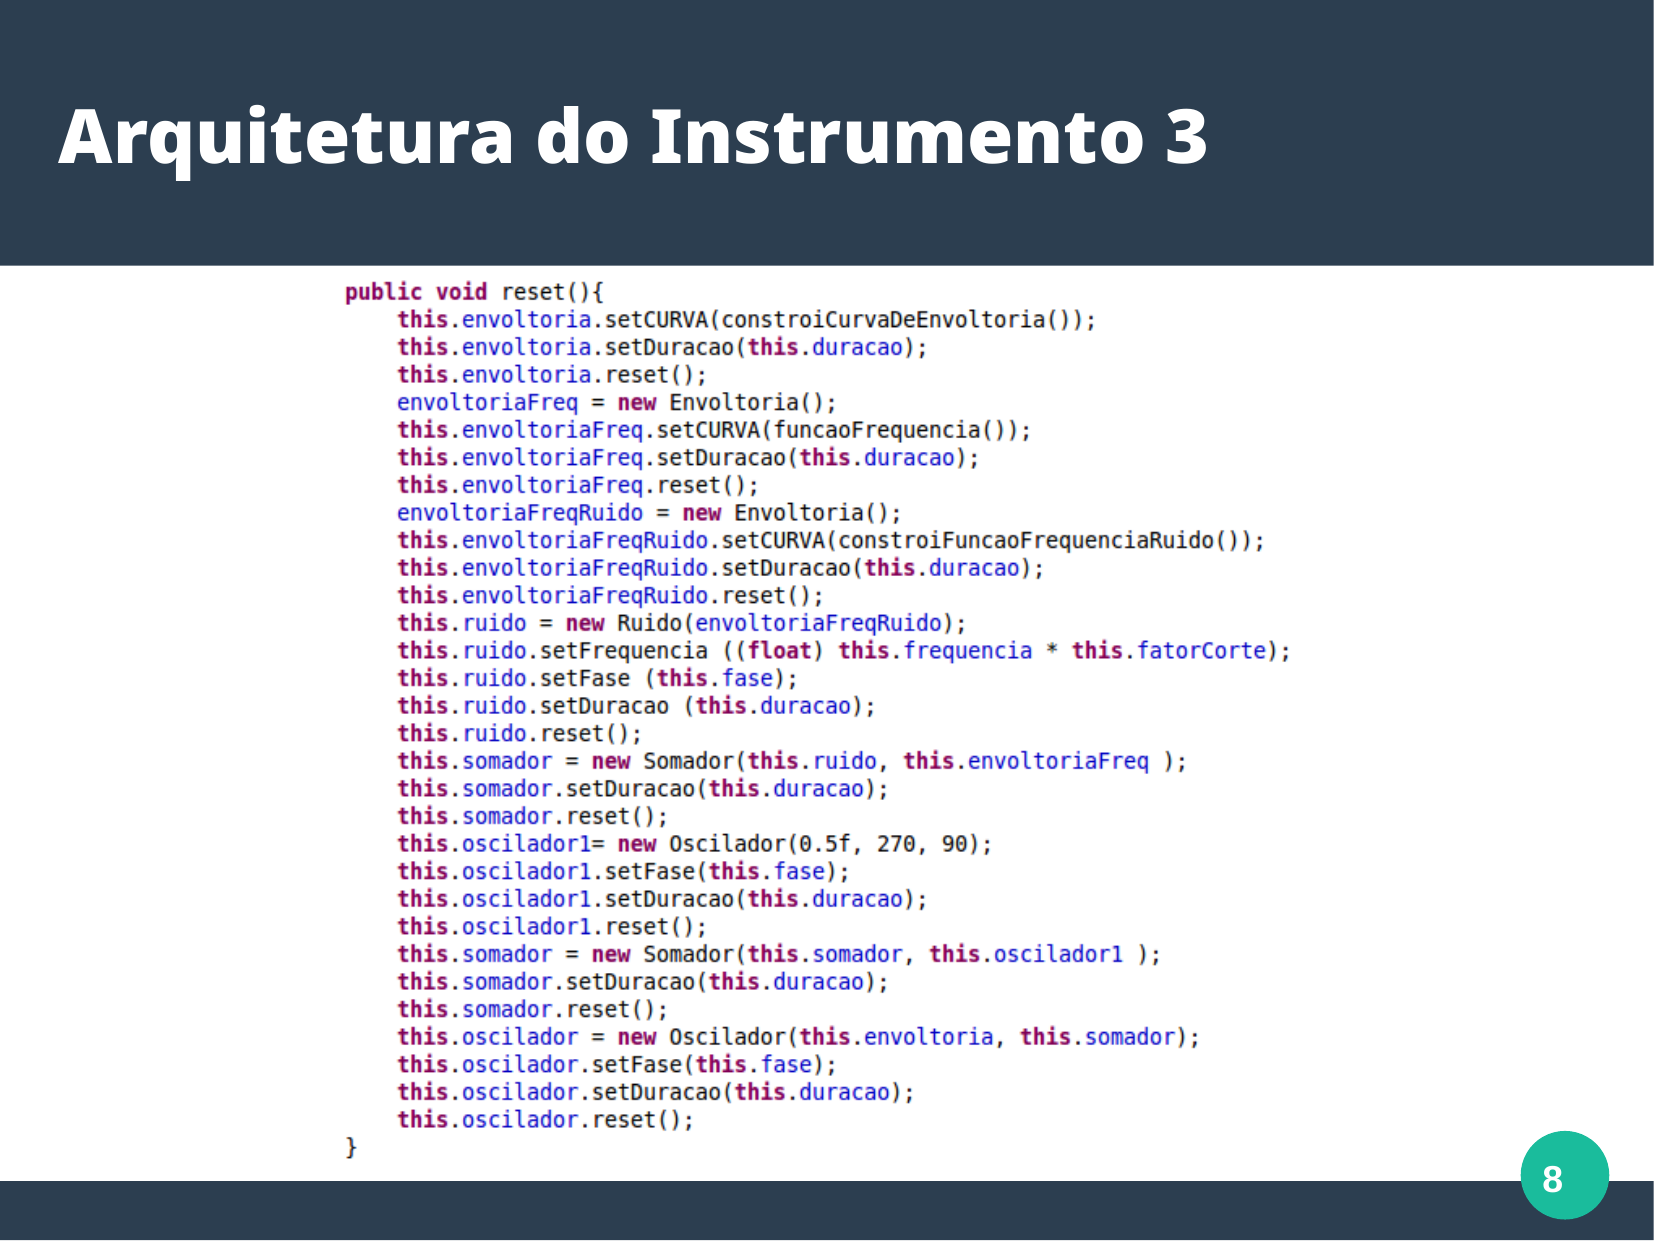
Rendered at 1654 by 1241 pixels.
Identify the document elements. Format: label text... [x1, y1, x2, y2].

picture [342, 279, 1294, 1170]
title Arquitetura do Instrumento 3 [59, 55, 1595, 213]
